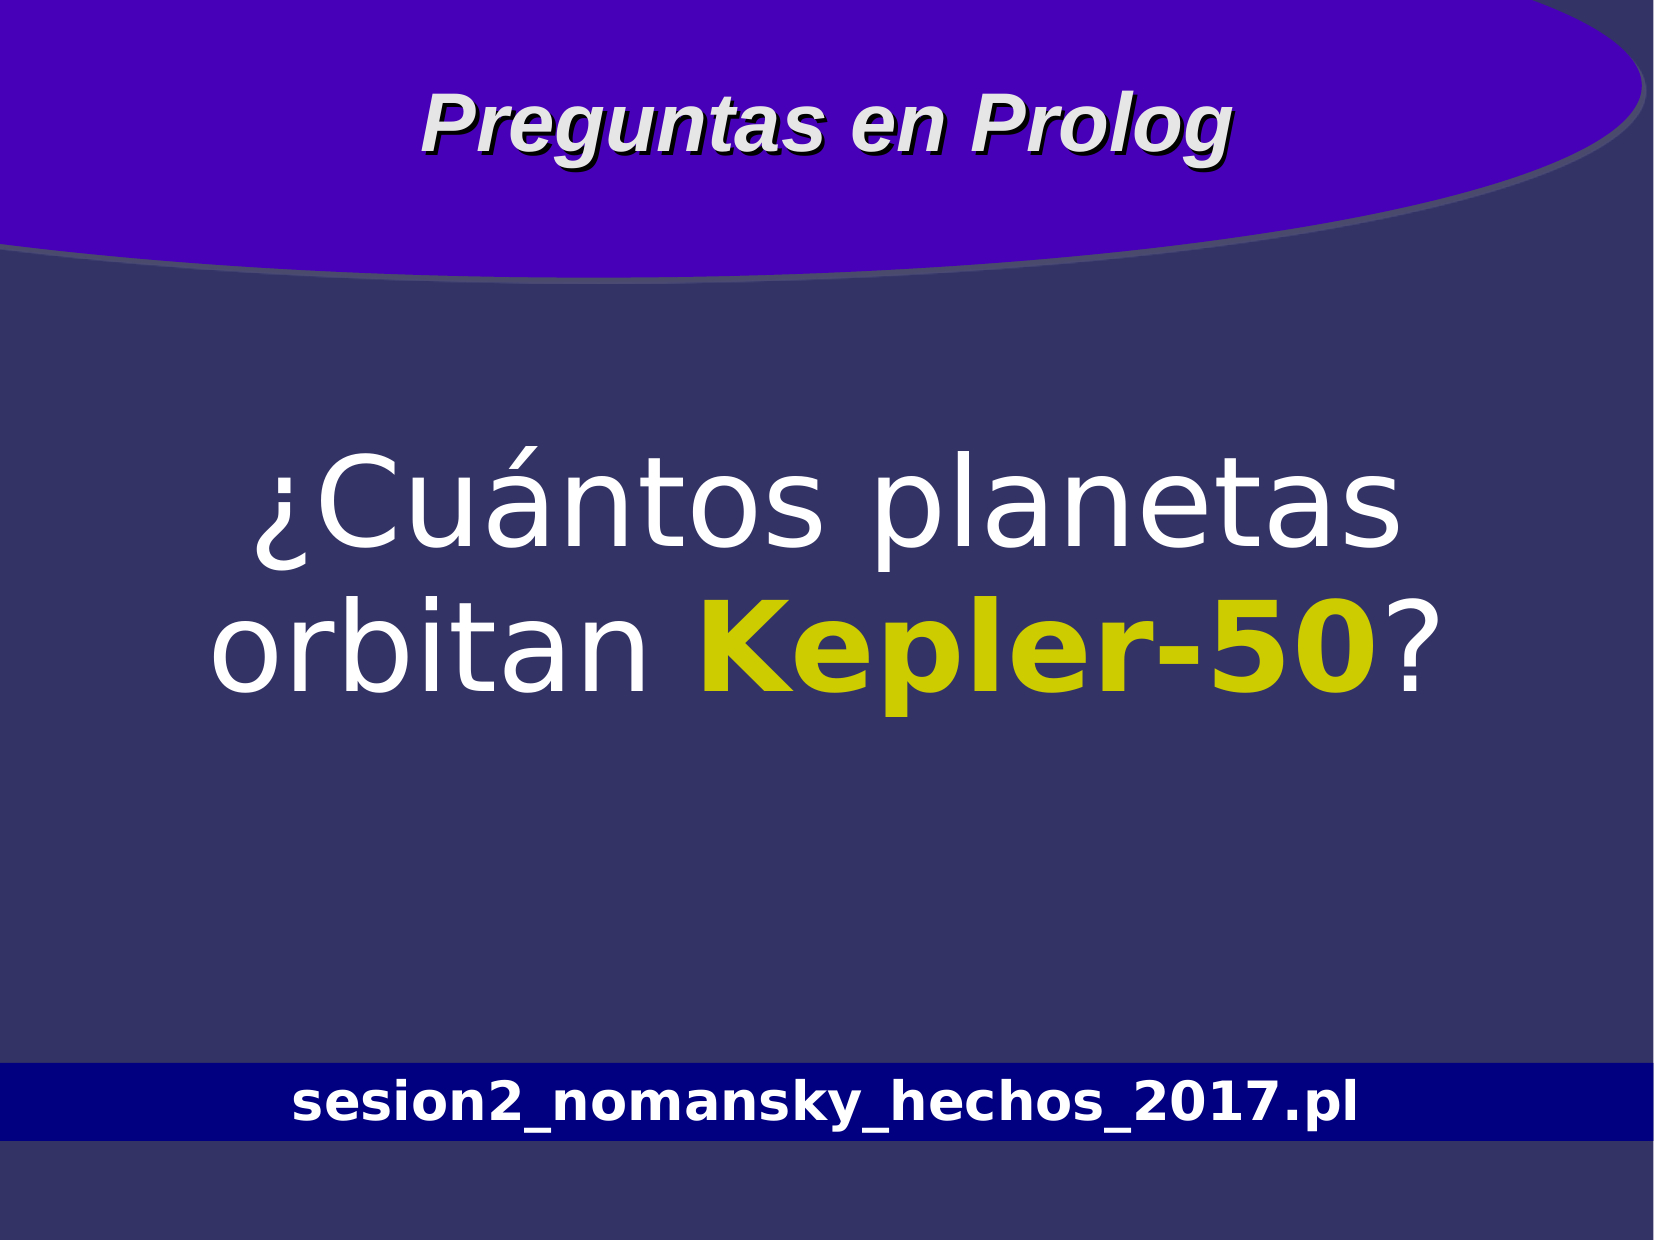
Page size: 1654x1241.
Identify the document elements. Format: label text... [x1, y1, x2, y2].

text_box ¿Cuántos planetas orbitan Kepler-50? [59, 295, 1595, 857]
text_box sesion2_nomansky_hechos_2017.pl [0, 1062, 1654, 1141]
title Preguntas en Prolog [121, 19, 1534, 227]
